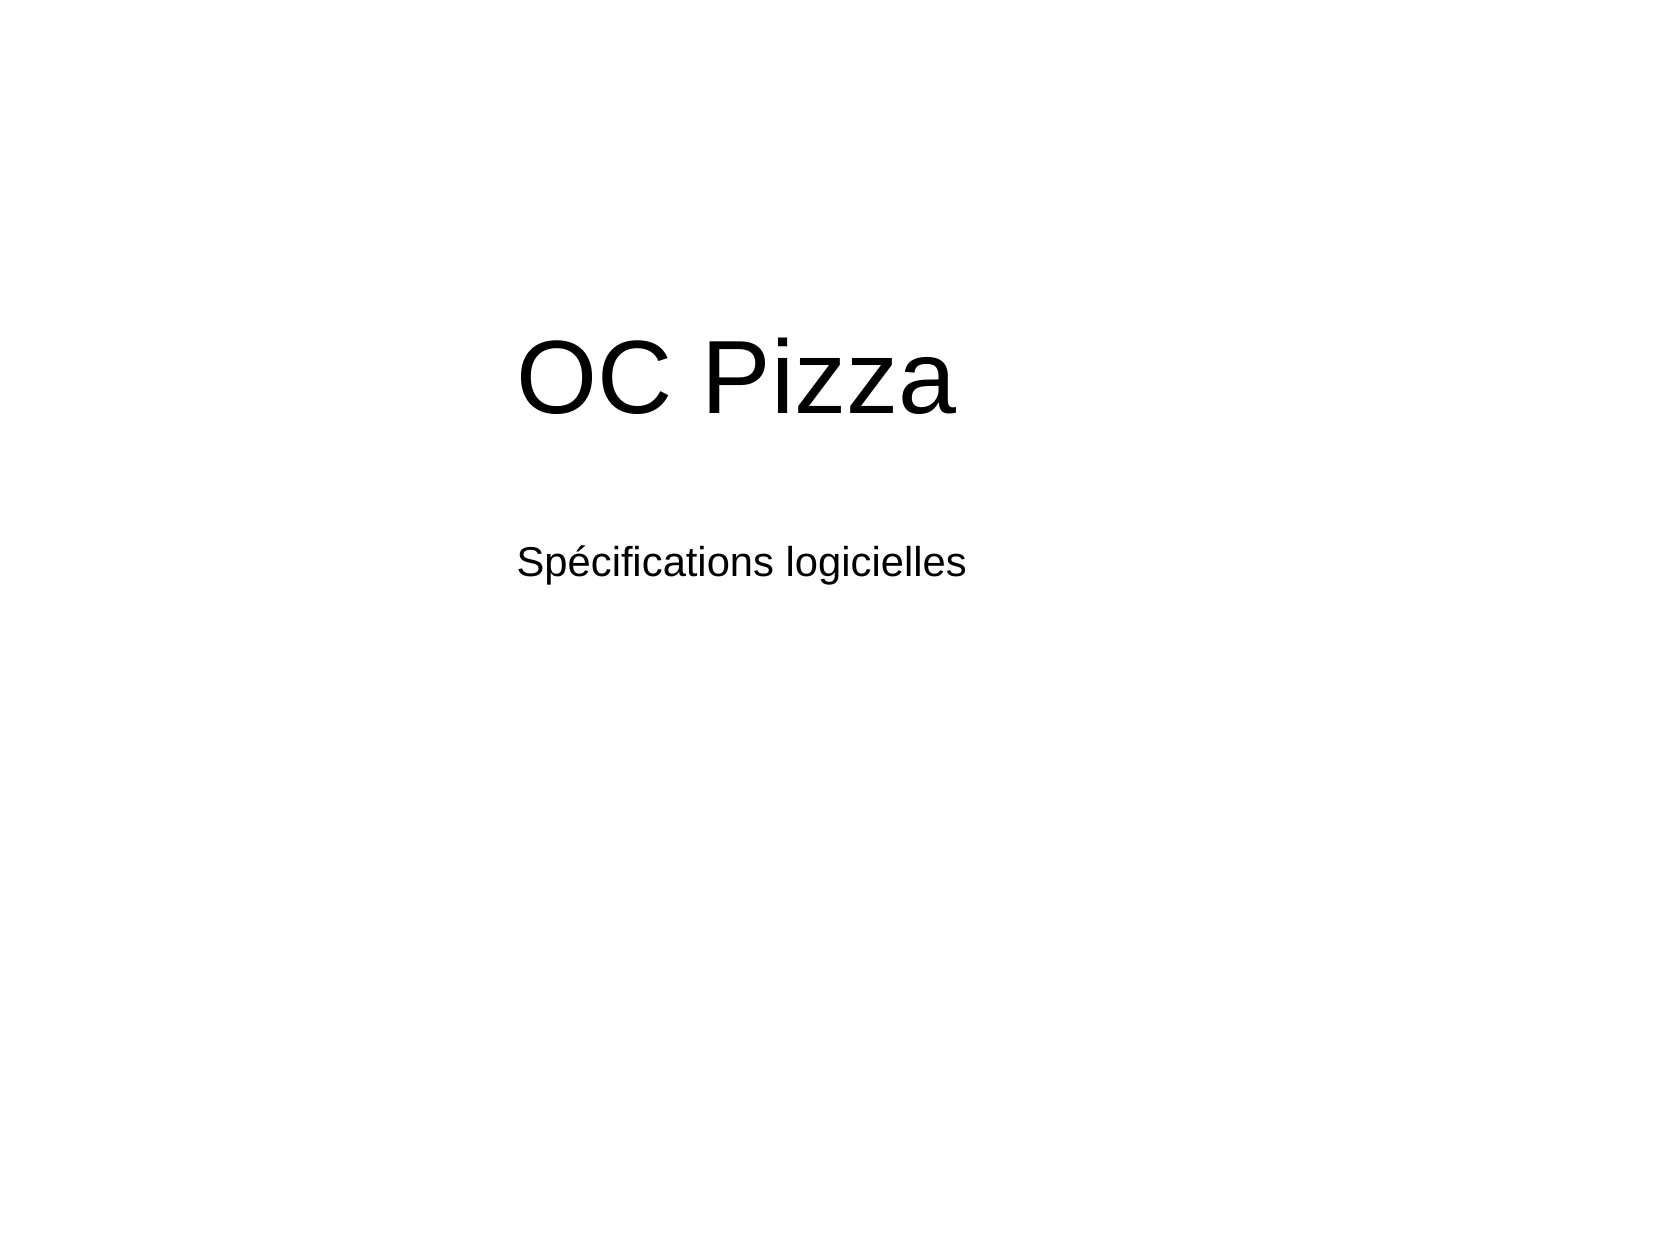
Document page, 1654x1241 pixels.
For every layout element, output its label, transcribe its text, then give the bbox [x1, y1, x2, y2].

text_box OC Pizza [501, 311, 1093, 443]
text_box Spécifications logicielles [501, 531, 1329, 650]
